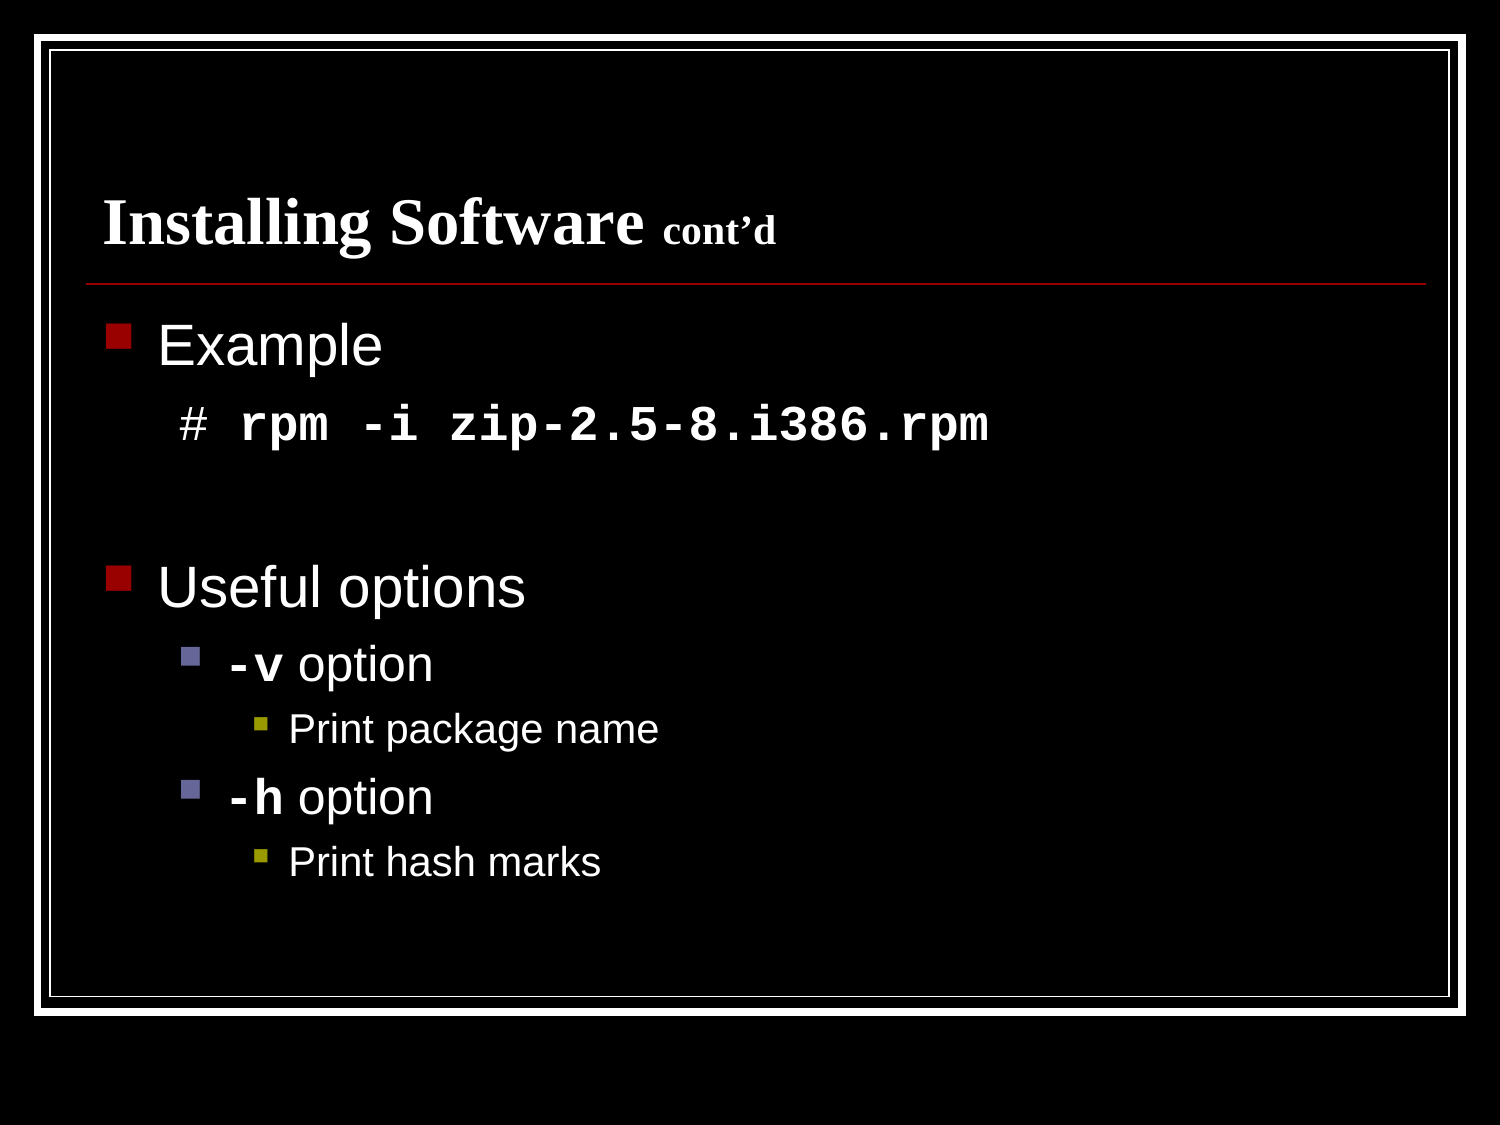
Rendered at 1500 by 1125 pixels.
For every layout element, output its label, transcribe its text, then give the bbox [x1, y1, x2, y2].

list Example # rpm -i zip-2.5-8.i386.rpm Useful options -v option Print package name -h option Print hash marks [87, 299, 1426, 963]
title Installing Software cont’d [87, 77, 1426, 266]
